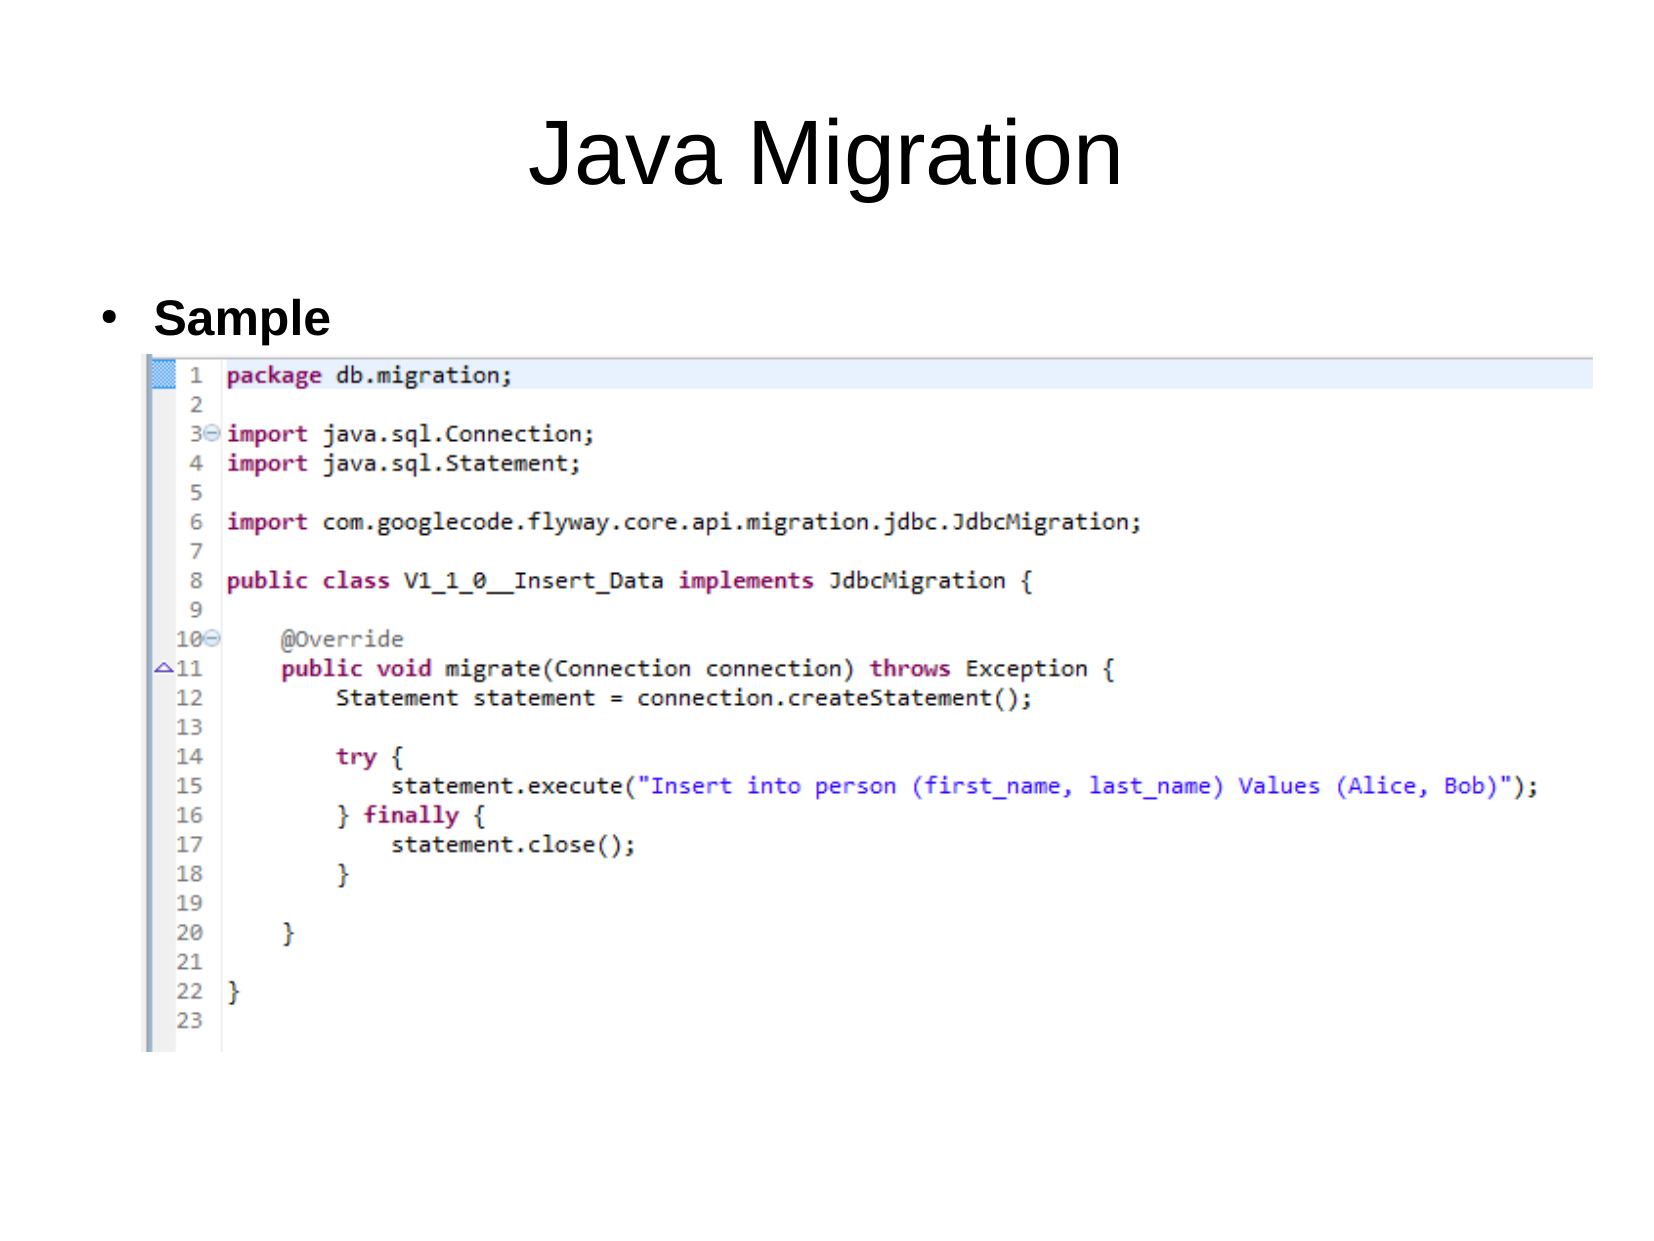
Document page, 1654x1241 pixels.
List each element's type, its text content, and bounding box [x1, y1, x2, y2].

picture [141, 354, 1593, 1052]
title Java Migration [82, 49, 1571, 257]
list Sample [82, 290, 1571, 1010]
